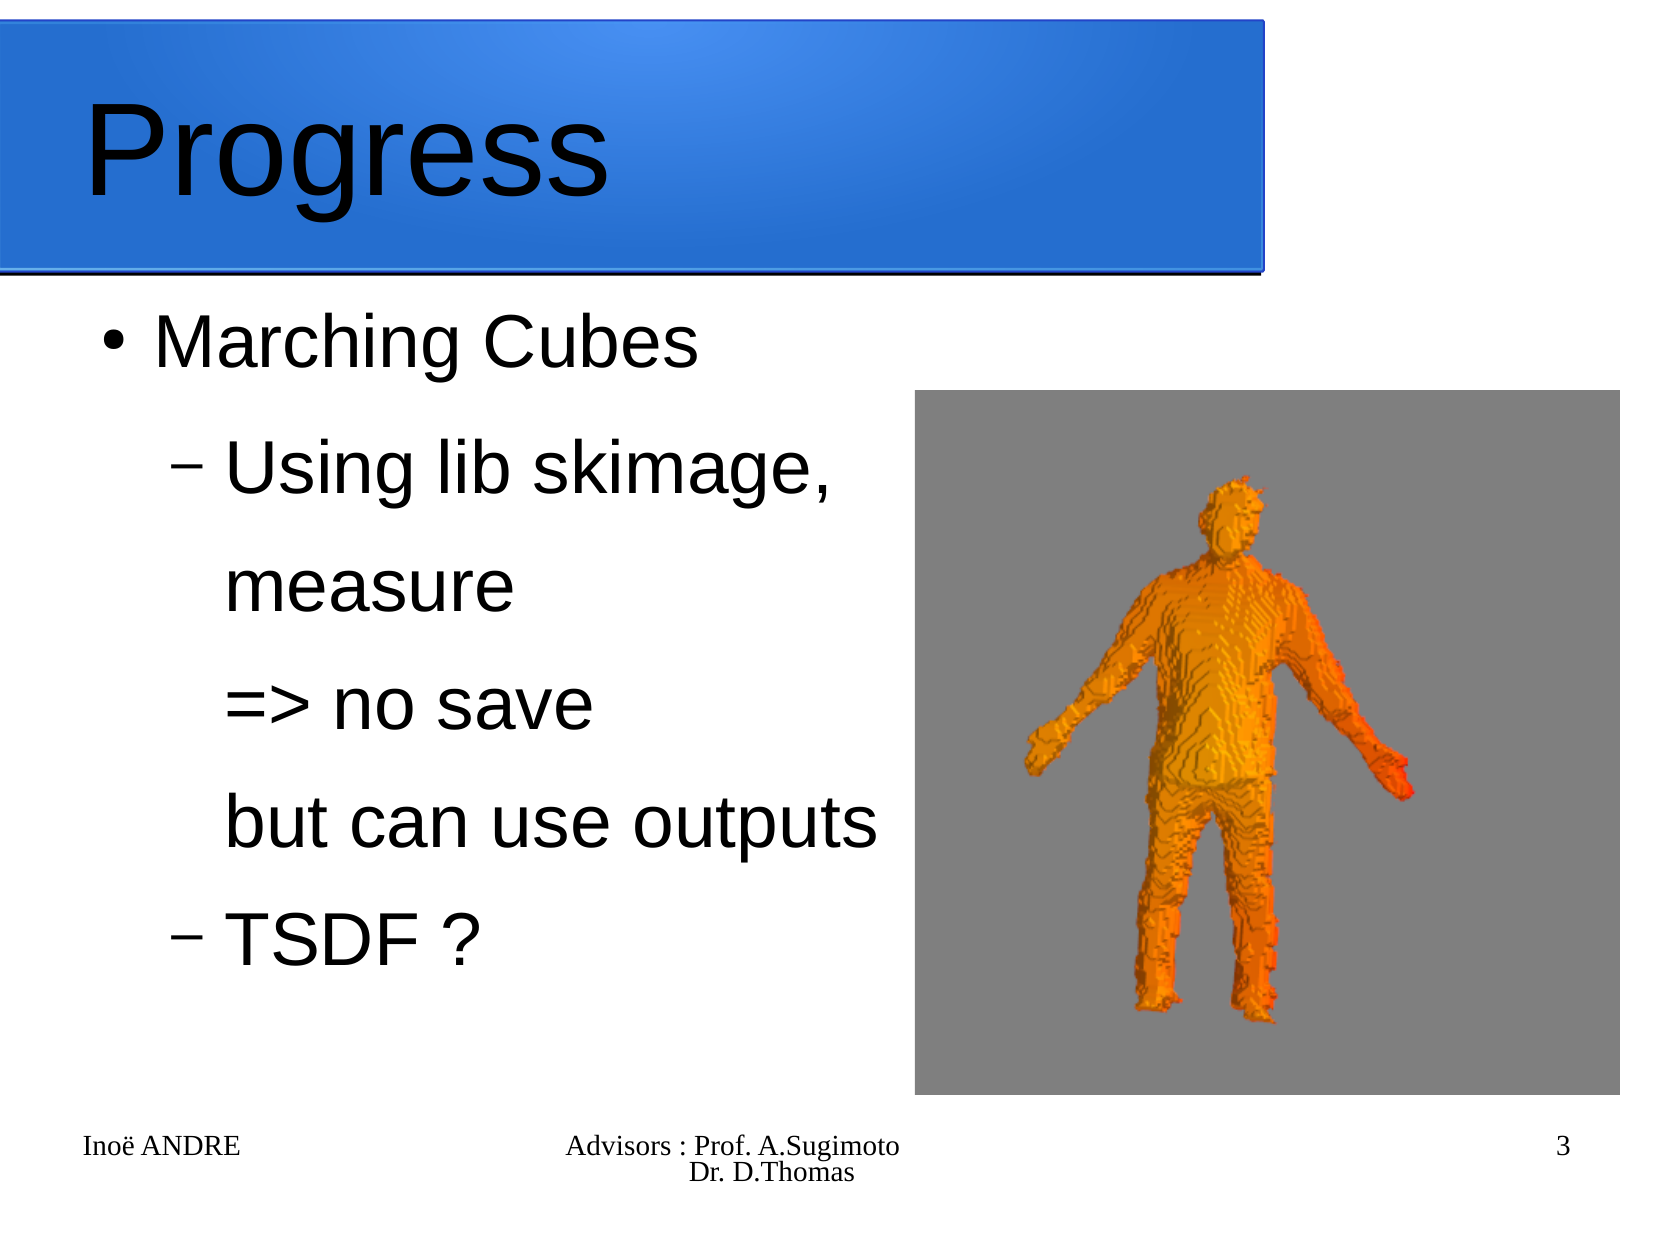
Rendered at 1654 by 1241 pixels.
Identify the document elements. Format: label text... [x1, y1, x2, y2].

list Marching Cubes Using lib skimage, measure => no save but can use outputs TSDF ? [82, 299, 1571, 1019]
picture [914, 390, 1620, 1095]
title Progress [82, 47, 1235, 252]
